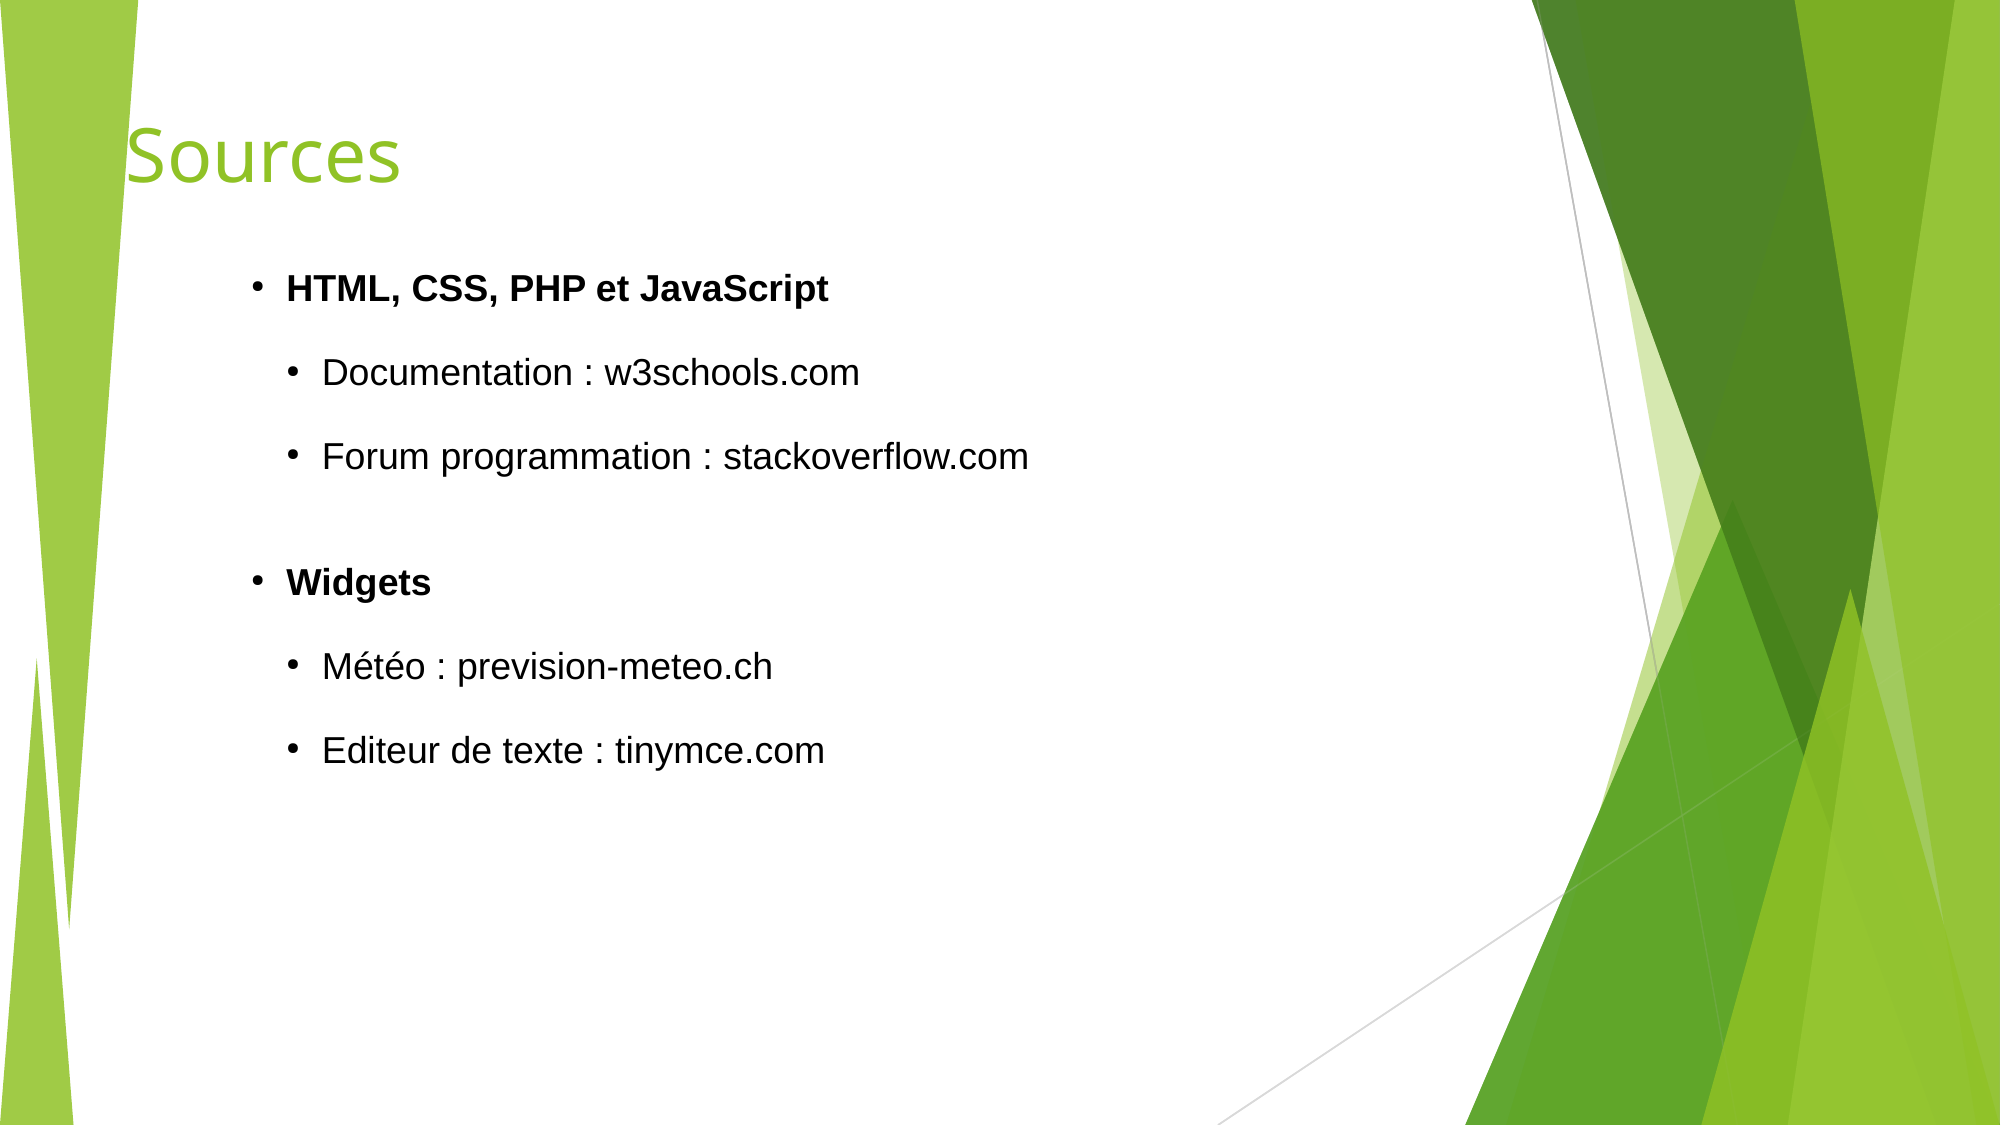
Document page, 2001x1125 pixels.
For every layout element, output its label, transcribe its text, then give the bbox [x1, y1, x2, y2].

text_box HTML, CSS, PHP et JavaScript Documentation : w3schools.com Forum programmation : stackoverflow.com Widgets Météo : prevision-meteo.ch Editeur de texte : tinymce.com [236, 259, 1371, 782]
title Sources [111, 99, 1522, 317]
